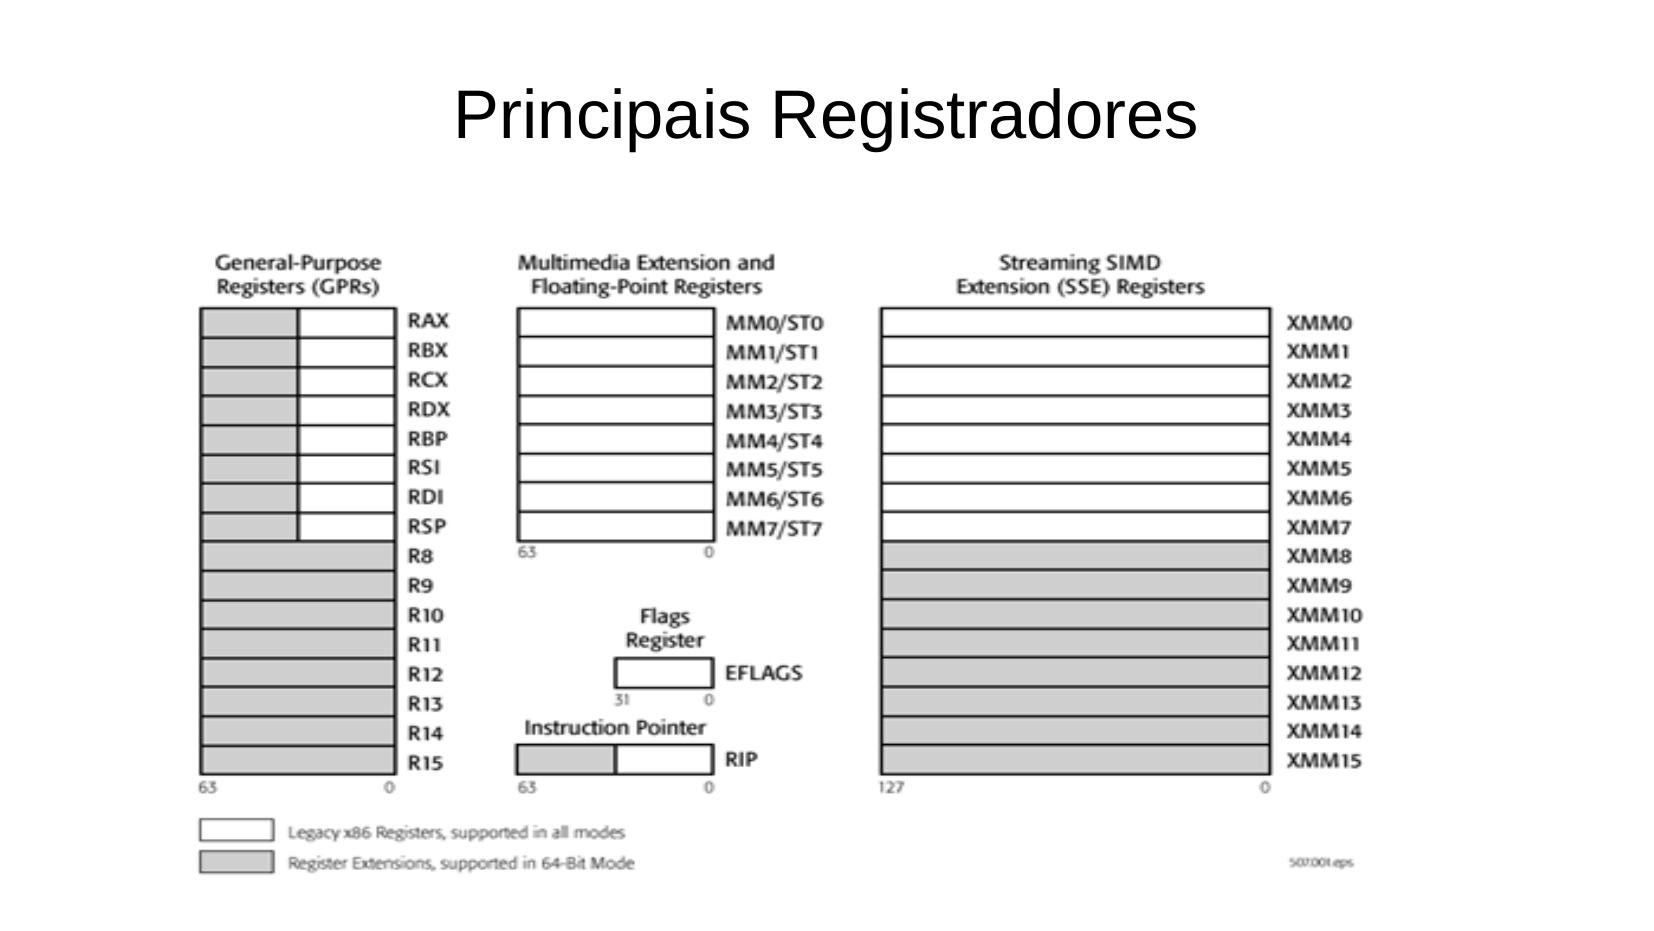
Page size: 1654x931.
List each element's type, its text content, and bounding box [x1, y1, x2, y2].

title Principais Registradores [82, 37, 1571, 193]
picture [188, 212, 1371, 877]
